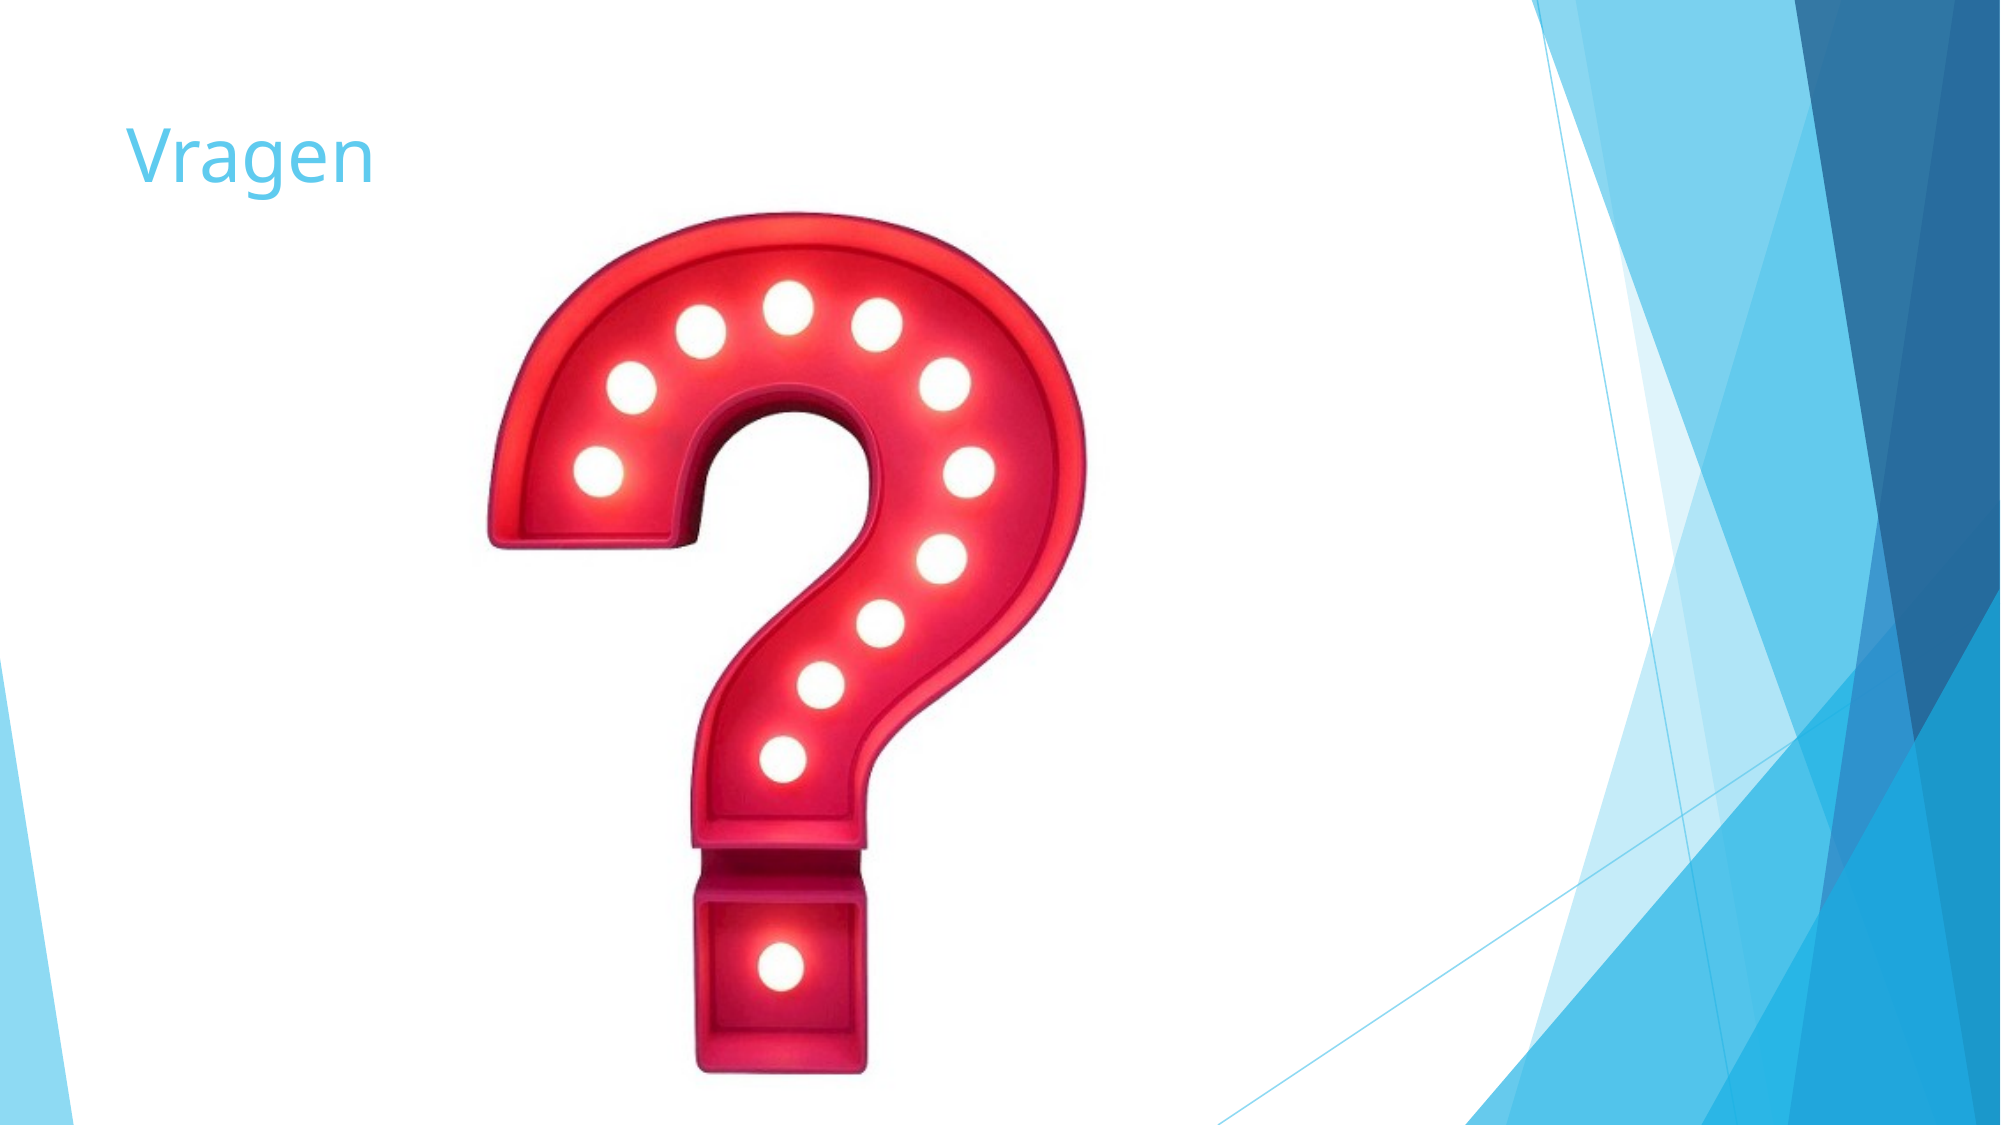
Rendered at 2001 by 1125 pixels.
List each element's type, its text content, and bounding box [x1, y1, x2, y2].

title Vragen [111, 99, 1522, 317]
picture [329, 185, 1247, 1103]
